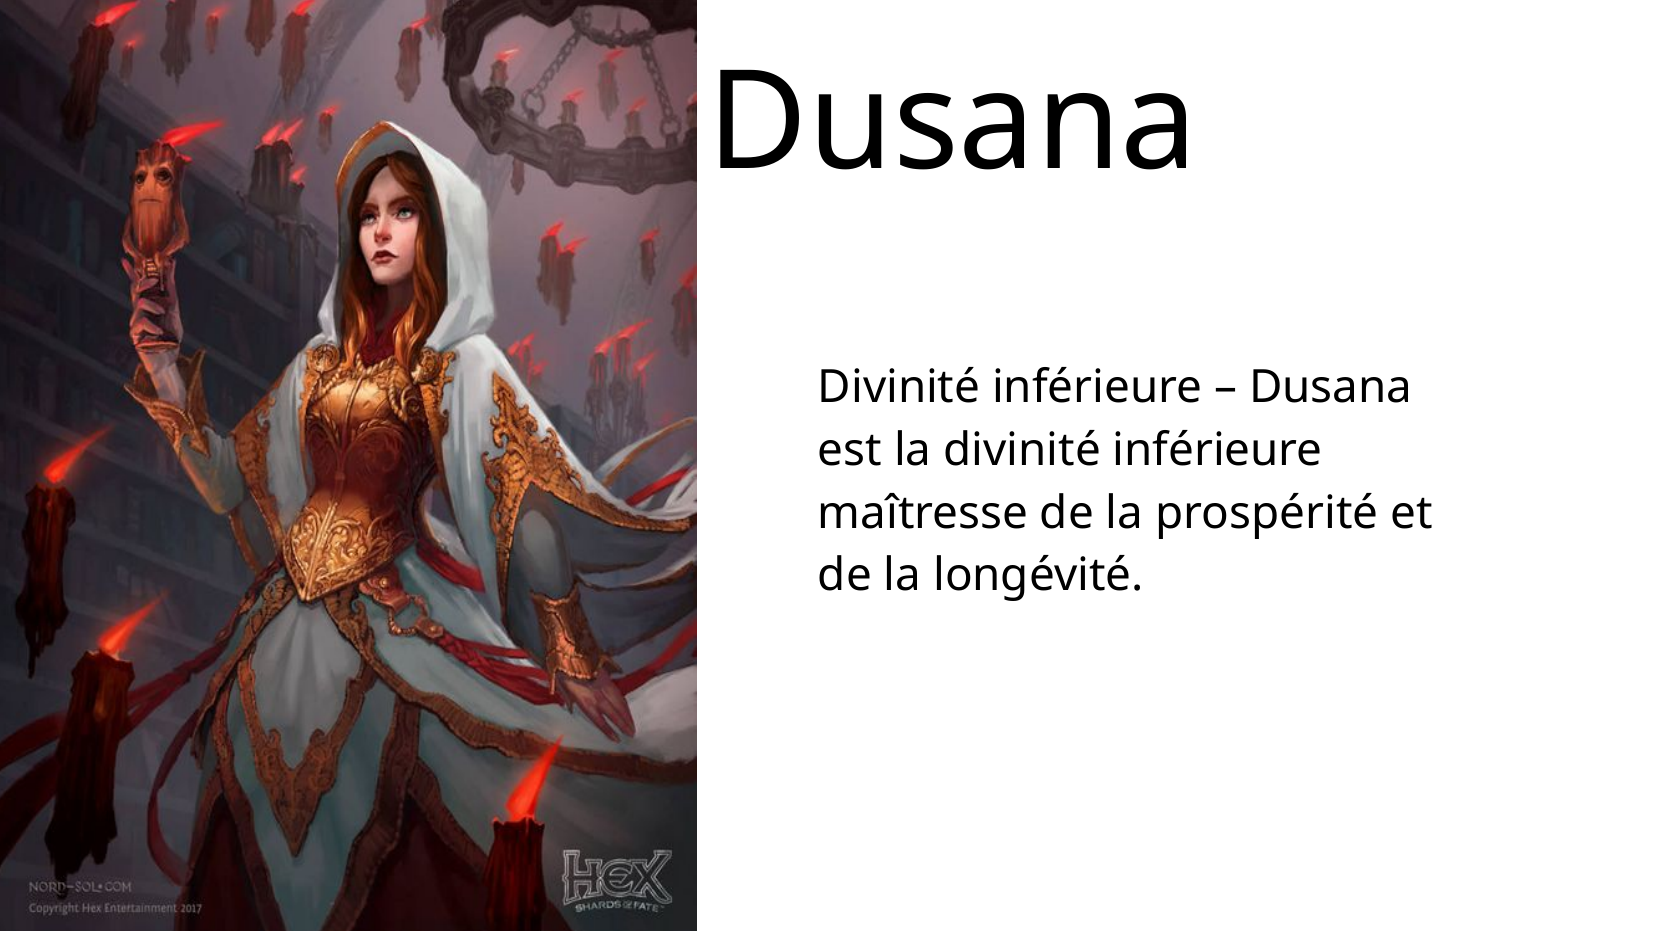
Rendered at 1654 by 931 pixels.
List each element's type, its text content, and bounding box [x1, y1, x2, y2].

text_box Divinité inférieure – Dusana est la divinité inférieure maîtresse de la prospérité et de la longévité. [803, 346, 1489, 591]
title Dusana [697, 14, 1571, 216]
picture [0, 0, 697, 931]
